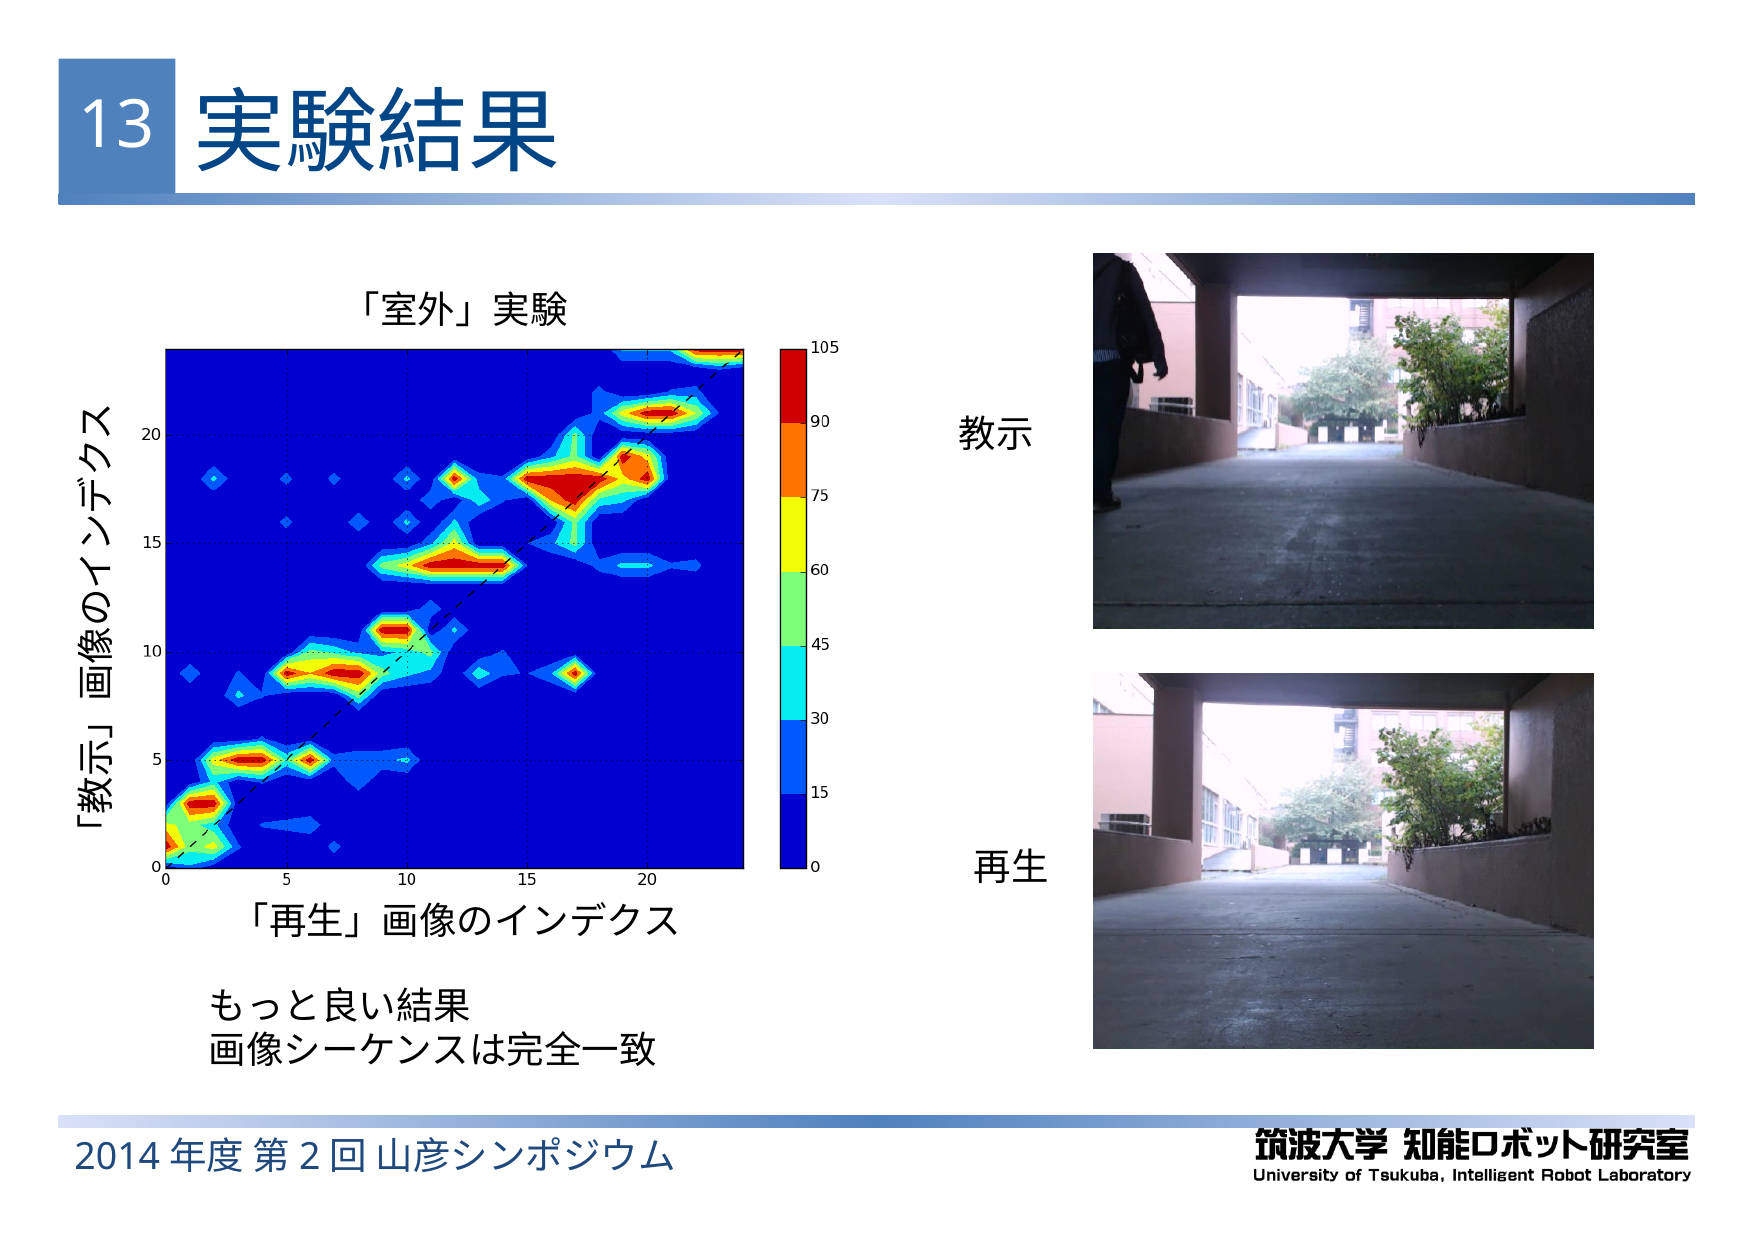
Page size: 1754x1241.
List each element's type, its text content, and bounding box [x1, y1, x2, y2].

picture [124, 322, 905, 908]
text_box 「再生」画像のインデクス [216, 891, 697, 951]
picture [1093, 253, 1594, 629]
picture [1252, 1127, 1691, 1182]
picture [1093, 673, 1594, 1049]
text_box 「室外」実験 [162, 281, 748, 341]
text_box 再生 [958, 838, 1064, 898]
text_box もっと良い結果 画像シーケンスは完全一致 [193, 977, 674, 1081]
title 実験結果 [193, 61, 1651, 205]
text_box 教示 [943, 404, 1049, 464]
text_box 「教示」画像のインデクス [67, 387, 127, 868]
